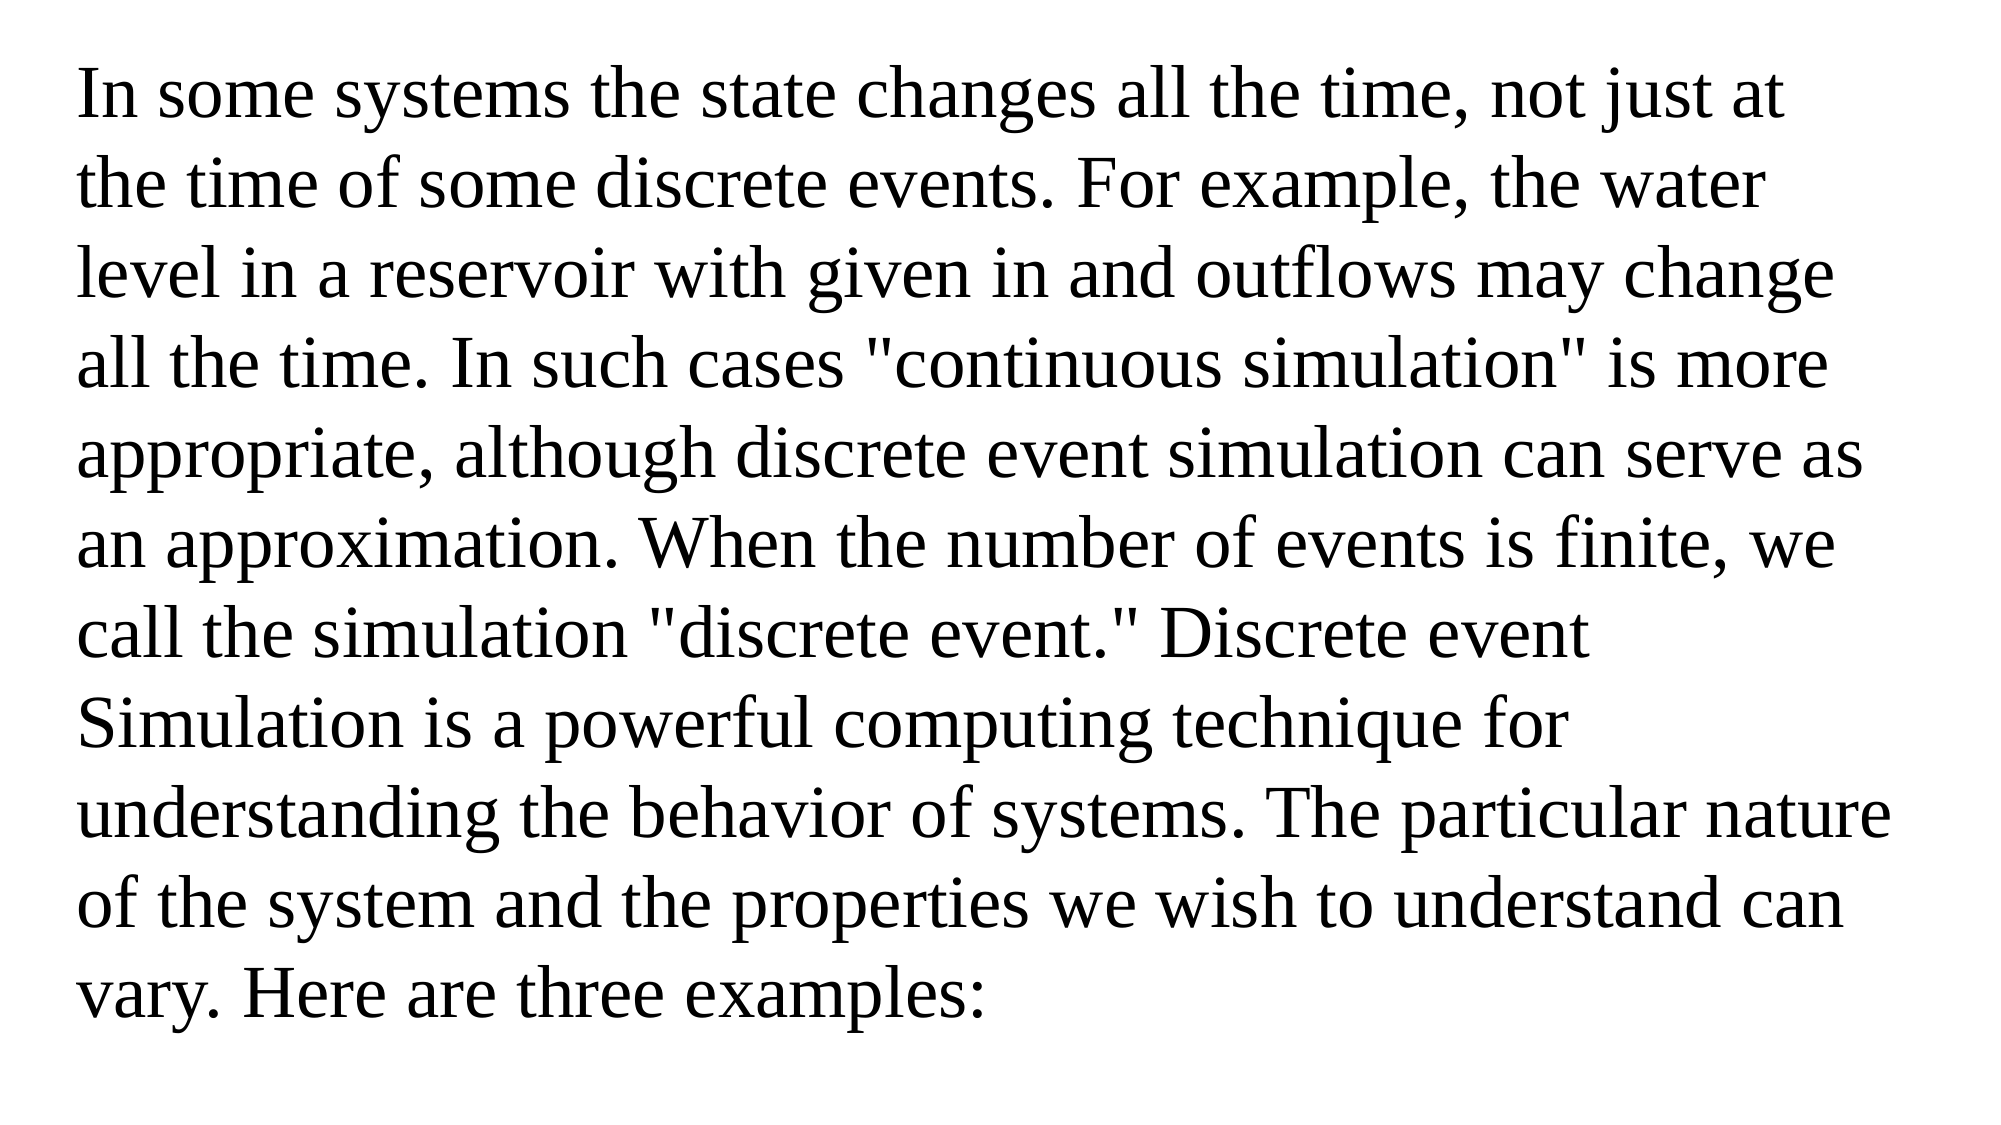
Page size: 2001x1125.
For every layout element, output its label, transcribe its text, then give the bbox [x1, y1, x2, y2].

text_box In some systems the state changes all the time, not just at the time of some discrete events. For example, the water level in a reservoir with given in and outflows may change all the time. In such cases "continuous simulation" is more appropriate, although discrete event simulation can serve as an approximation. When the number of events is finite, we call the simulation "discrete event." Discrete event Simulation is a powerful computing technique for understanding the behavior of systems. The particular nature of the system and the properties we wish to understand can vary. Here are three examples: [61, 35, 1912, 1040]
